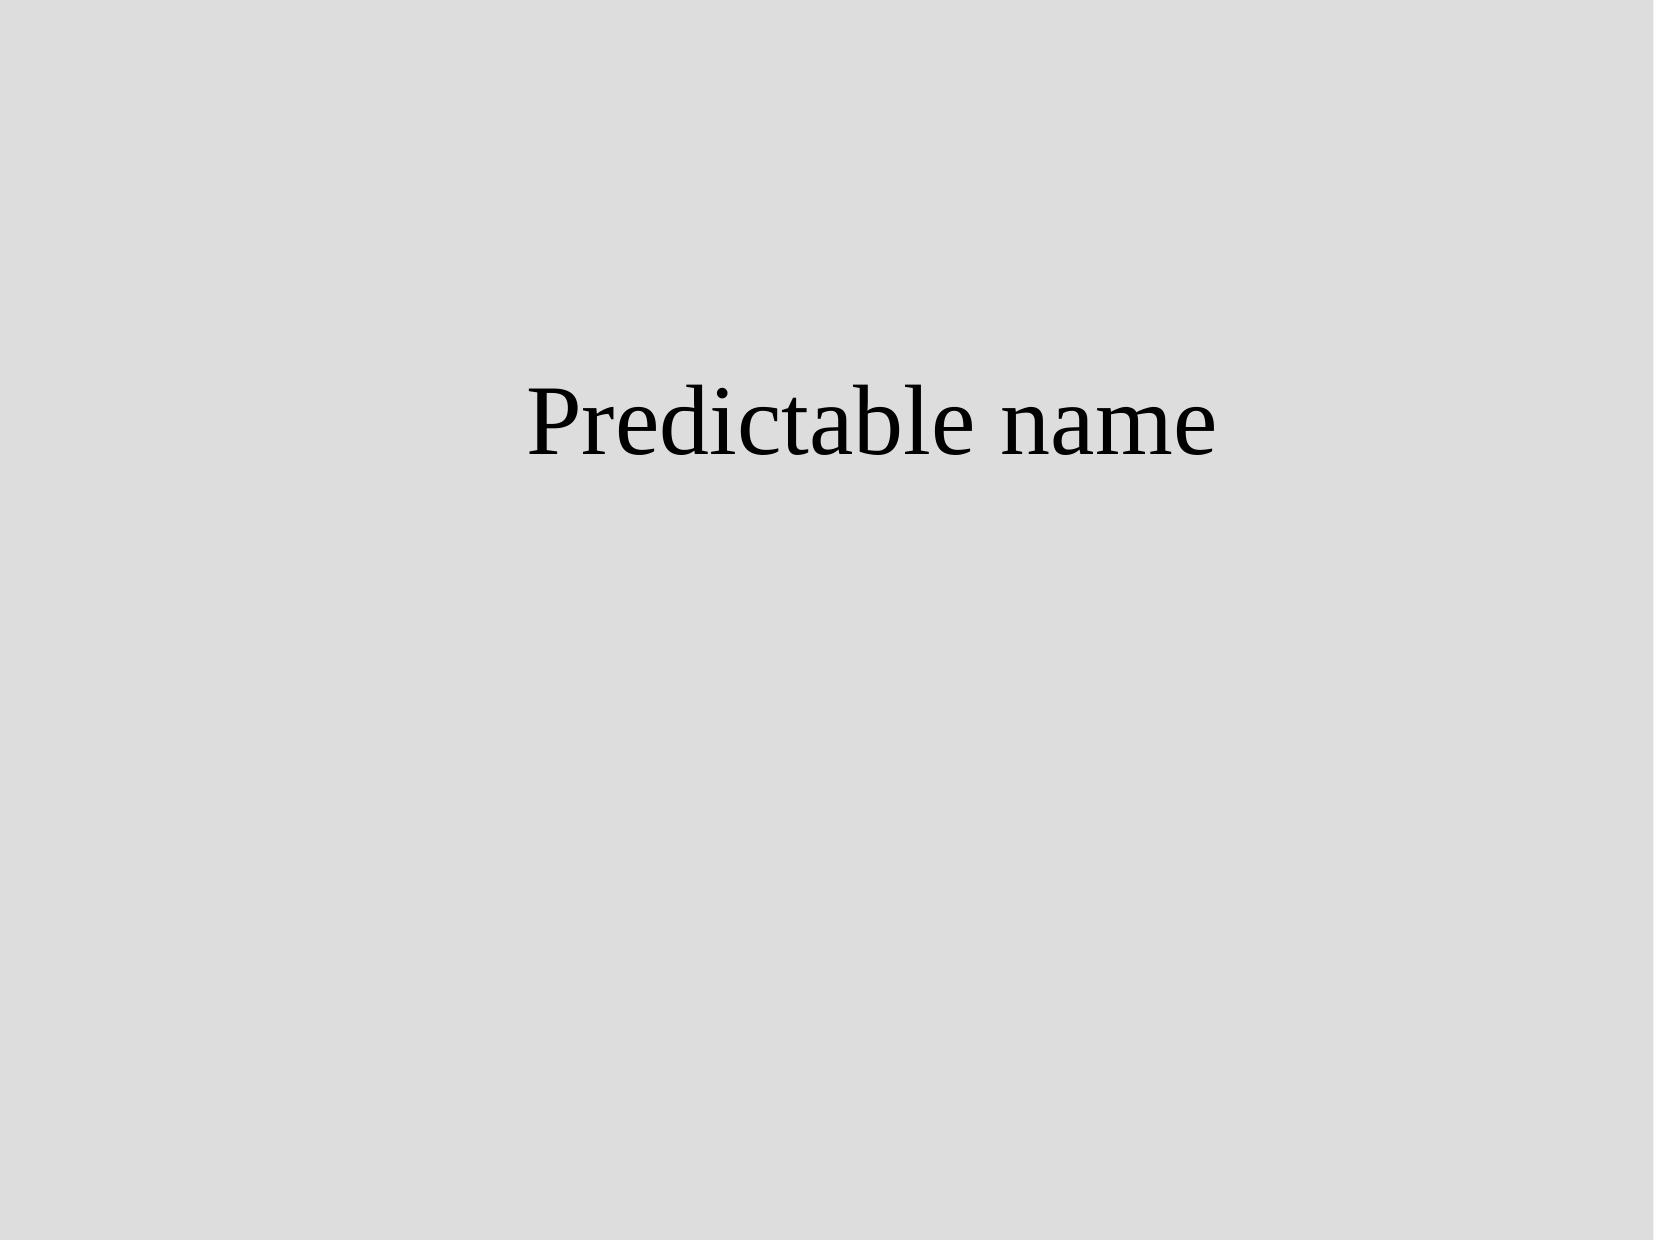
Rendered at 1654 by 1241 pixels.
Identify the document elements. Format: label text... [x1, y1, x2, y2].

text_box Predictable name [271, 357, 1473, 484]
subtitle [82, 49, 1571, 1010]
